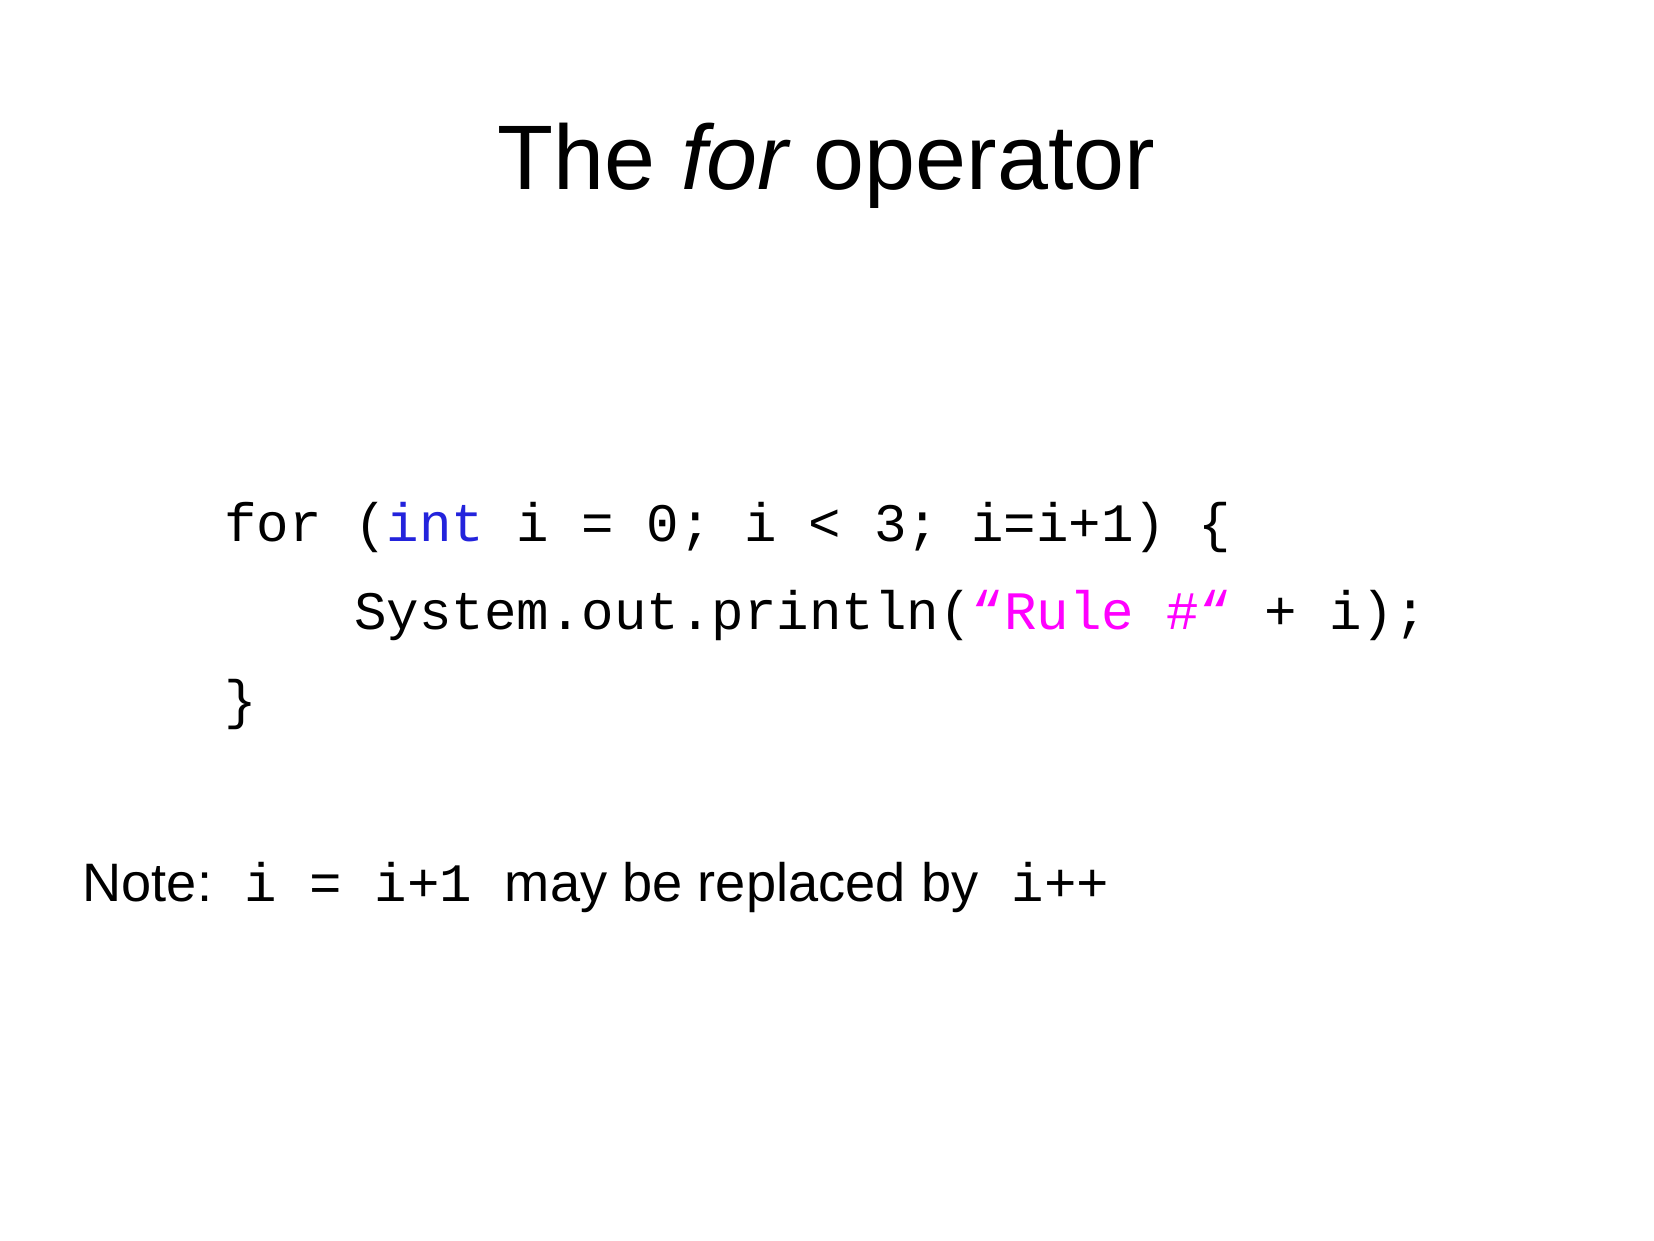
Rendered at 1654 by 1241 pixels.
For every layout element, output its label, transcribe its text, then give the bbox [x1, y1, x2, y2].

subtitle for (int i = 0; i < 3; i=i+1) { System.out.println(“Rule #“ + i); } Note: i = i+1 may be replaced by i++ [82, 297, 1571, 1102]
title The for operator [82, 56, 1571, 250]
